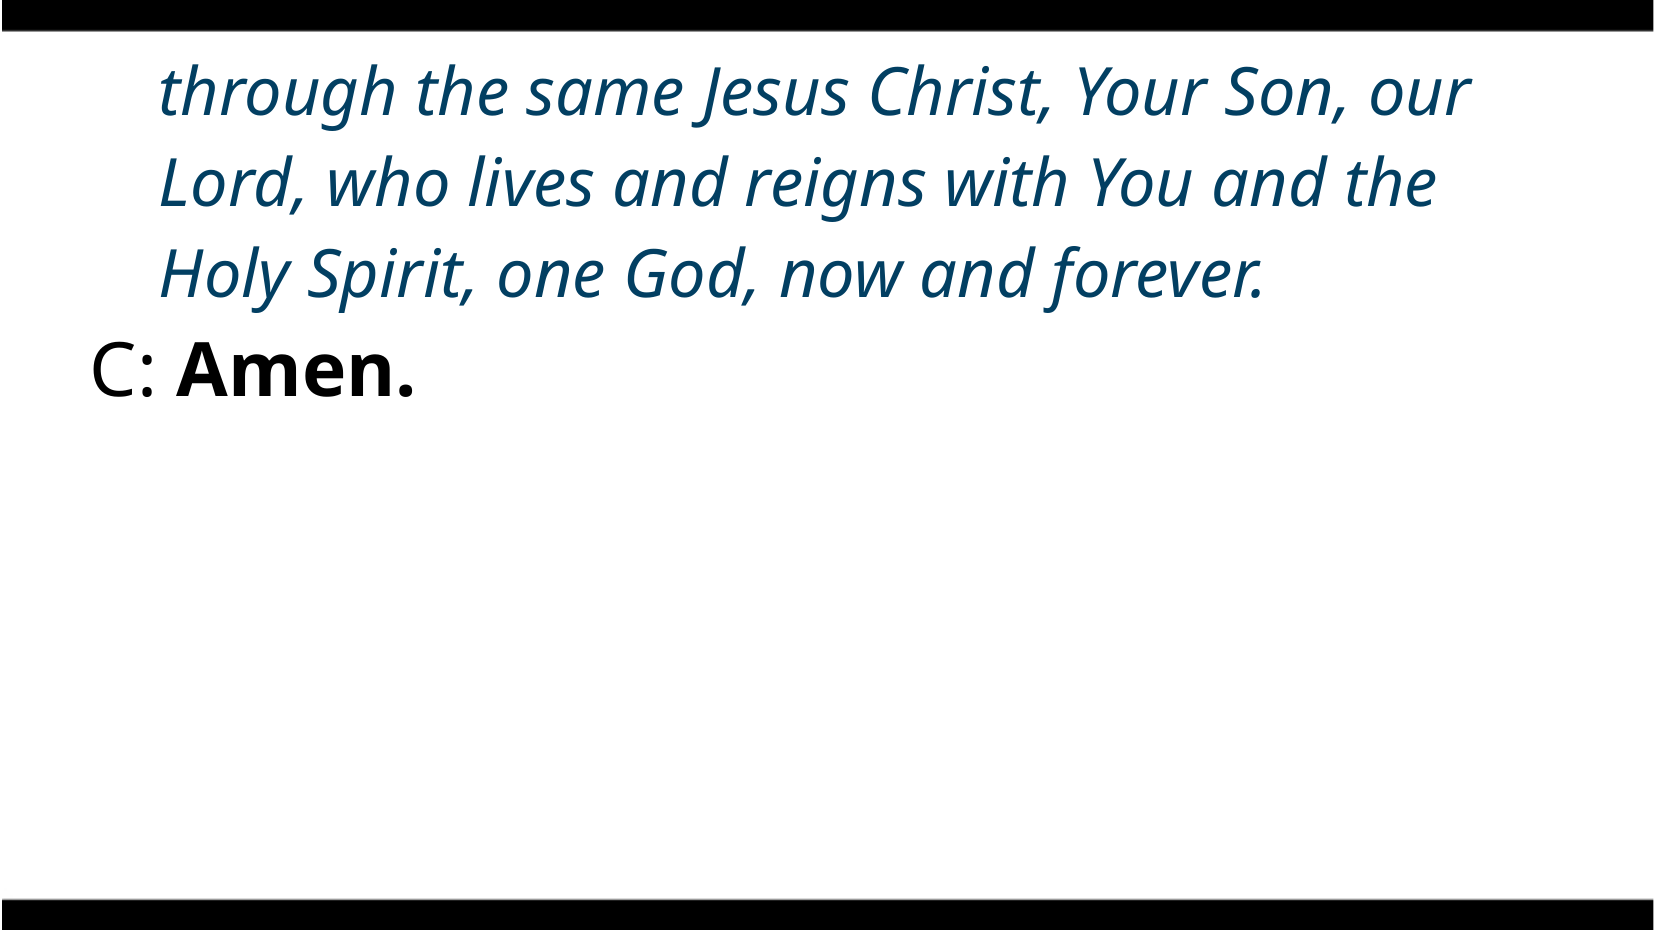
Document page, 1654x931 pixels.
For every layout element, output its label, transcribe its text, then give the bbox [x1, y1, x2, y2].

picture [2, 0, 1654, 930]
text_box through the same Jesus Christ, Your Son, our Lord, who lives and reigns with You and the Holy Spirit, one God, now and forever. C: Amen. [75, 36, 1576, 418]
